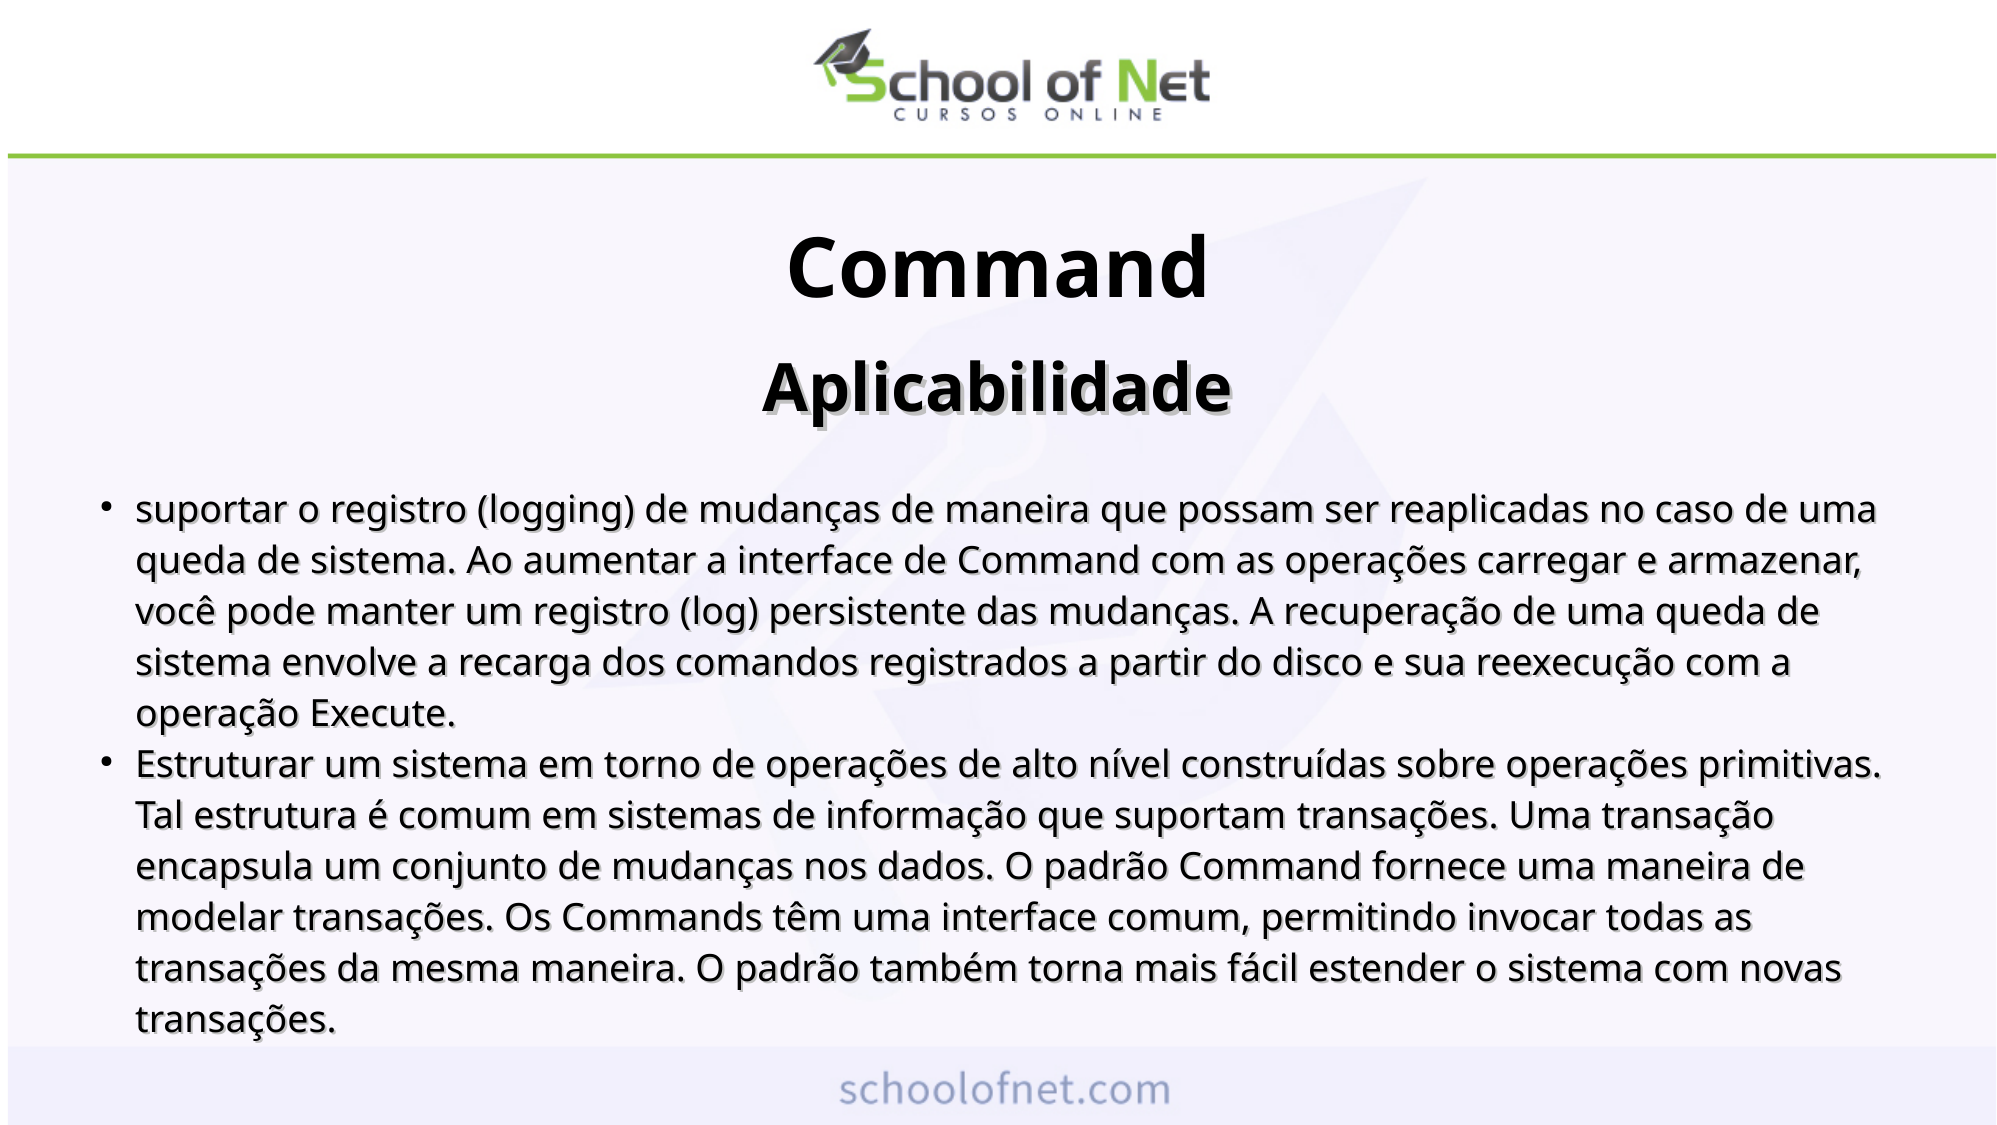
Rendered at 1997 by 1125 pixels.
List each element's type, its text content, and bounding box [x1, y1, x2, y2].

title Command [99, 171, 1897, 360]
picture [7, 5, 1997, 1125]
subtitle Aplicabilidade suportar o registro (logging) de mudanças de maneira que possam ser reaplicadas no caso de uma queda de sistema. Ao aumentar a interface de Command com as operações carregar e armazenar, você pode manter um registro (log) persistente das mudanças. A recuperação de uma queda de sistema envolve a recarga dos comandos registrados a partir do disco e sua reexecução com a operação Execute. Estruturar um sistema em torno de operações de alto nível construídas sobre operações primitivas. Tal estrutura é comum em sistemas de informação que suportam transações. Uma transação encapsula um conjunto de mudanças nos dados. O padrão Command fornece uma maneira de modelar transações. Os Commands têm uma interface comum, permitindo invocar todas as transações da mesma maneira. O padrão também torna mais fácil estender o sistema com novas transações. [99, 377, 1897, 1006]
